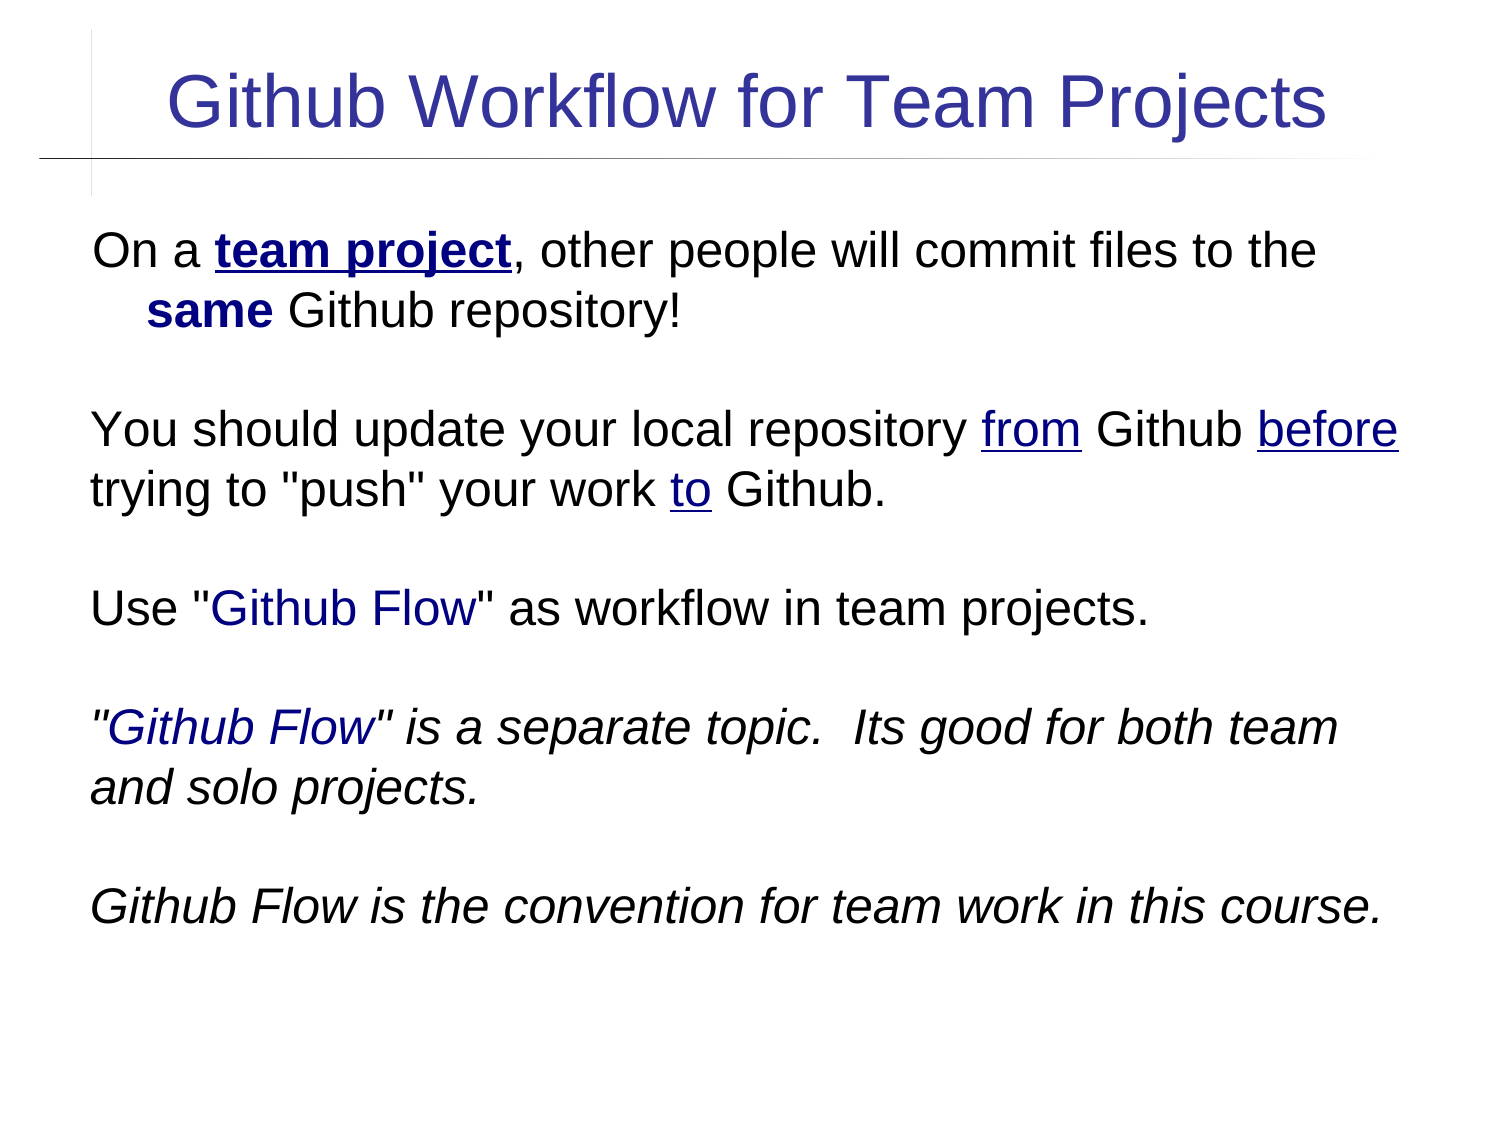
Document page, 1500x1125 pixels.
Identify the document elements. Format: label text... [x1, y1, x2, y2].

title Github Workflow for Team Projects [100, 42, 1397, 150]
list On a team project, other people will commit files to the same Github repository! You should update your local repository from Github before trying to "push" your work to Github. Use "Github Flow" as workflow in team projects. "Github Flow" is a separate topic. Its good for both team and solo projects. Github Flow is the convention for team work in this course. [75, 209, 1426, 1066]
